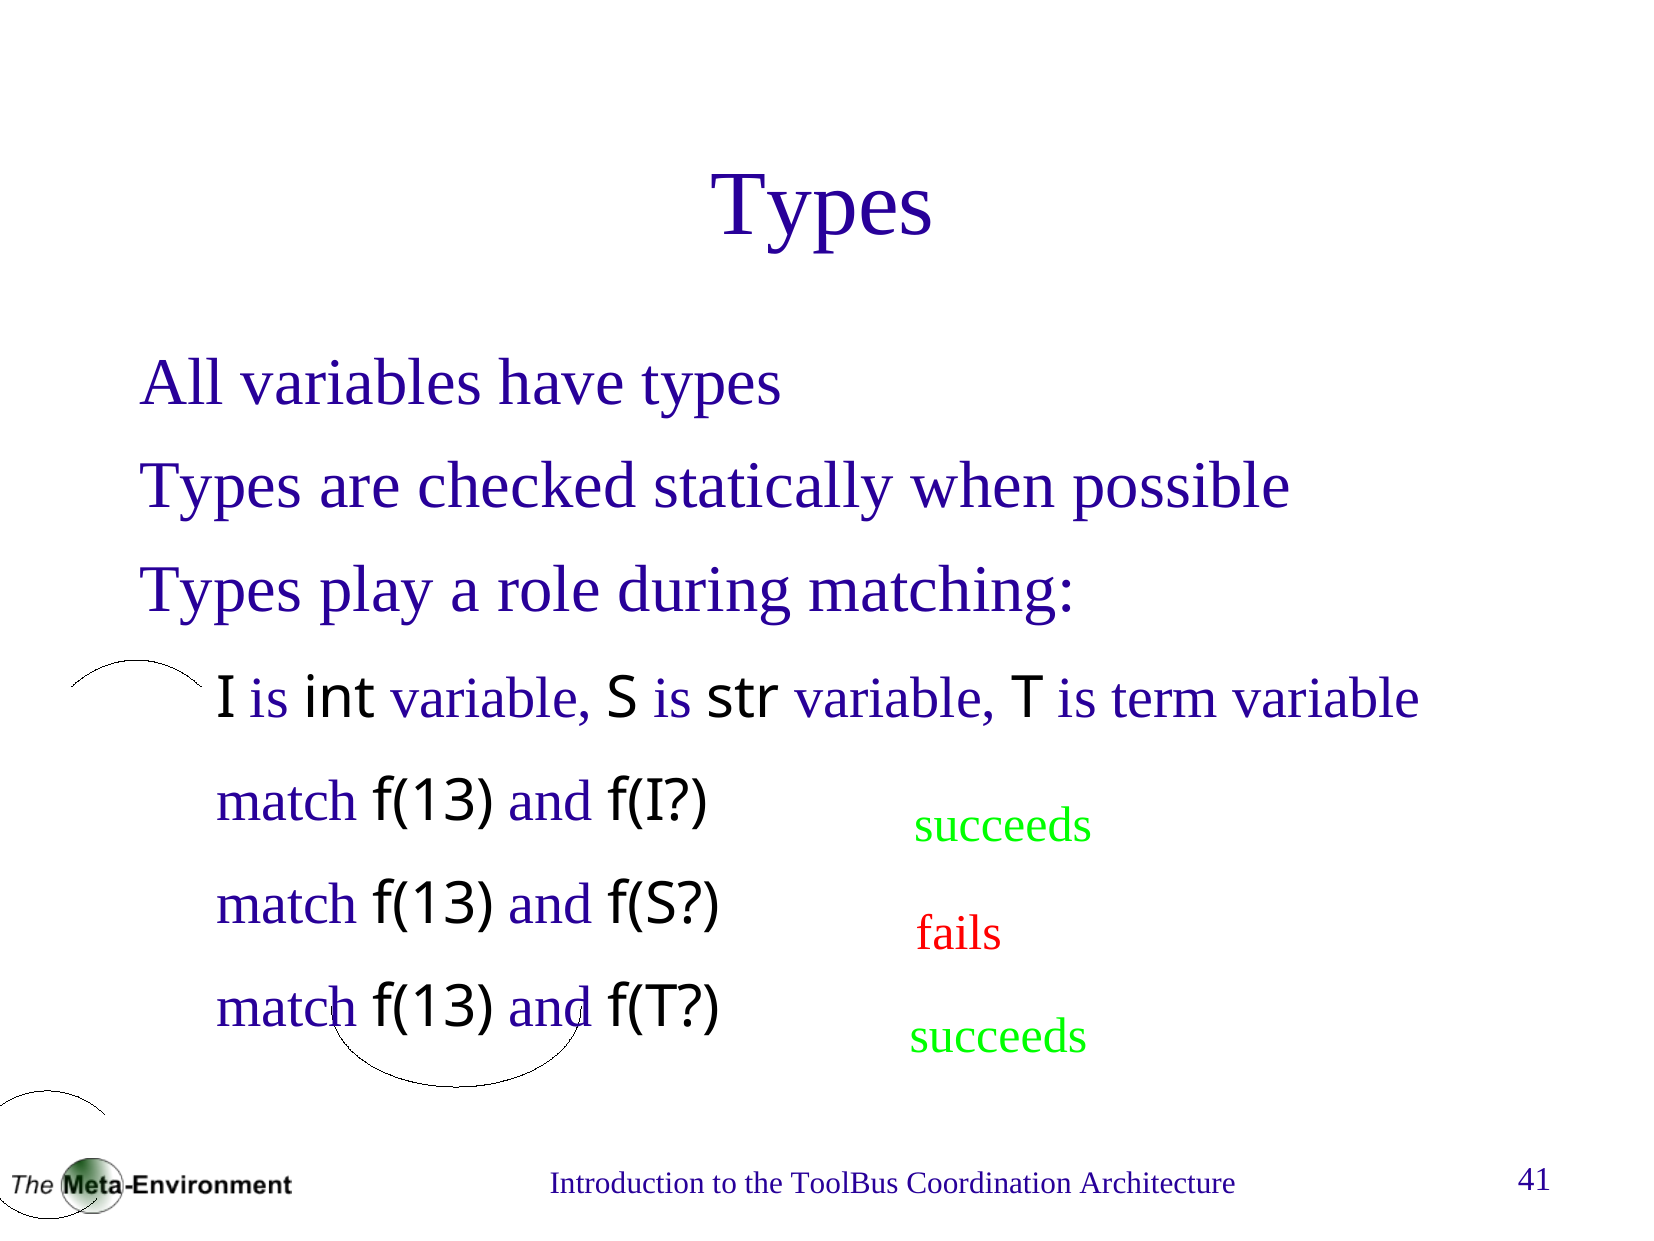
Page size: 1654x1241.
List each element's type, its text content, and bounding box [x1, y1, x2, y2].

text_box succeeds [909, 1007, 1088, 1068]
picture [12, 1158, 292, 1214]
text_box succeeds [914, 797, 1093, 858]
list All variables have types Types are checked statically when possible Types play a role during matching: I is int variable, S is str variable, T is term variable match f(13) and f(I?) match f(13) and f(S?) match f(13) and f(T?) [121, 344, 1534, 1127]
text_box fails [915, 904, 1003, 966]
title Types [116, 99, 1529, 307]
